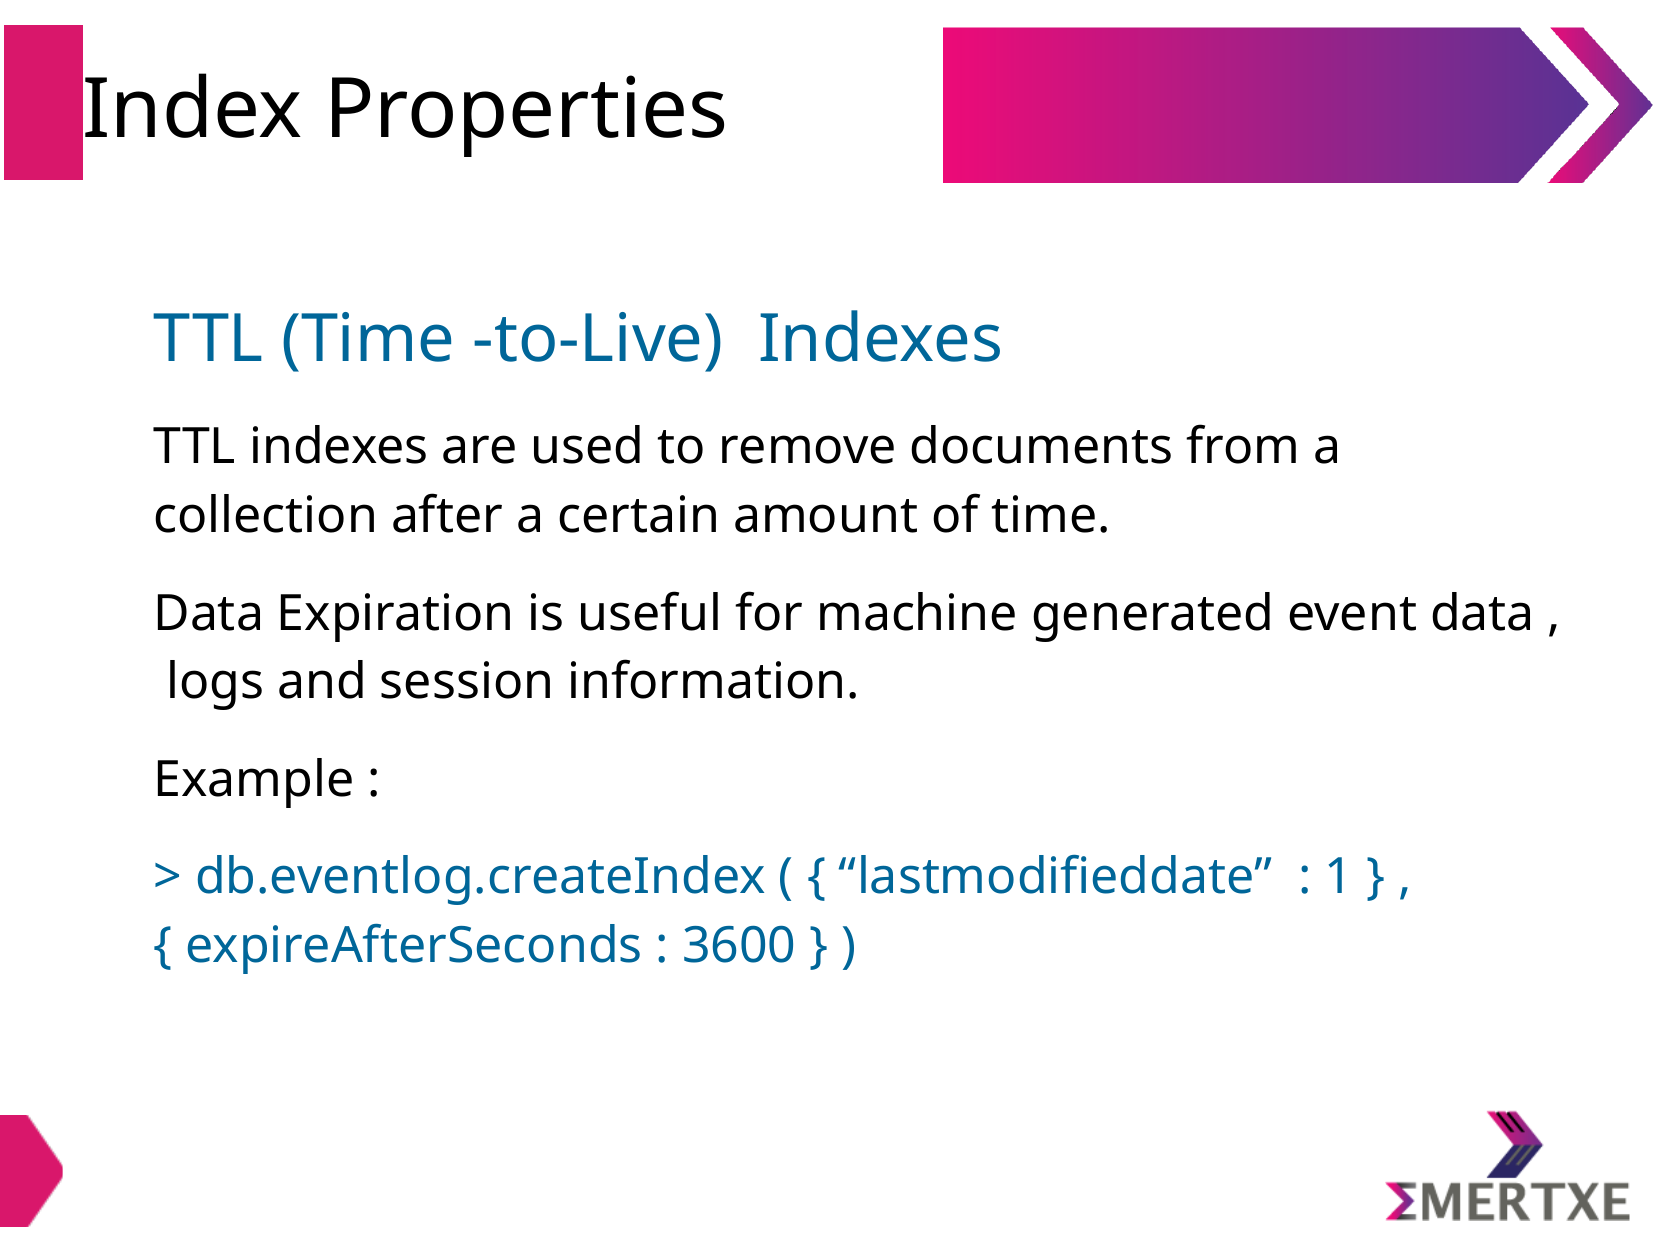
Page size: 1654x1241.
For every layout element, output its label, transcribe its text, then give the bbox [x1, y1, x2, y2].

title Index Properties [82, 2, 1571, 210]
picture [1571, 27, 1653, 183]
picture [1385, 1107, 1631, 1221]
list TTL (Time -to-Live) Indexes TTL indexes are used to remove documents from a collection after a certain amount of time. Data Expiration is useful for machine generated event data , logs and session information. Example : > db.eventlog.createIndex ( { “lastmodifieddate” : 1 } , { expireAfterSeconds : 3600 } ) [82, 290, 1571, 1010]
